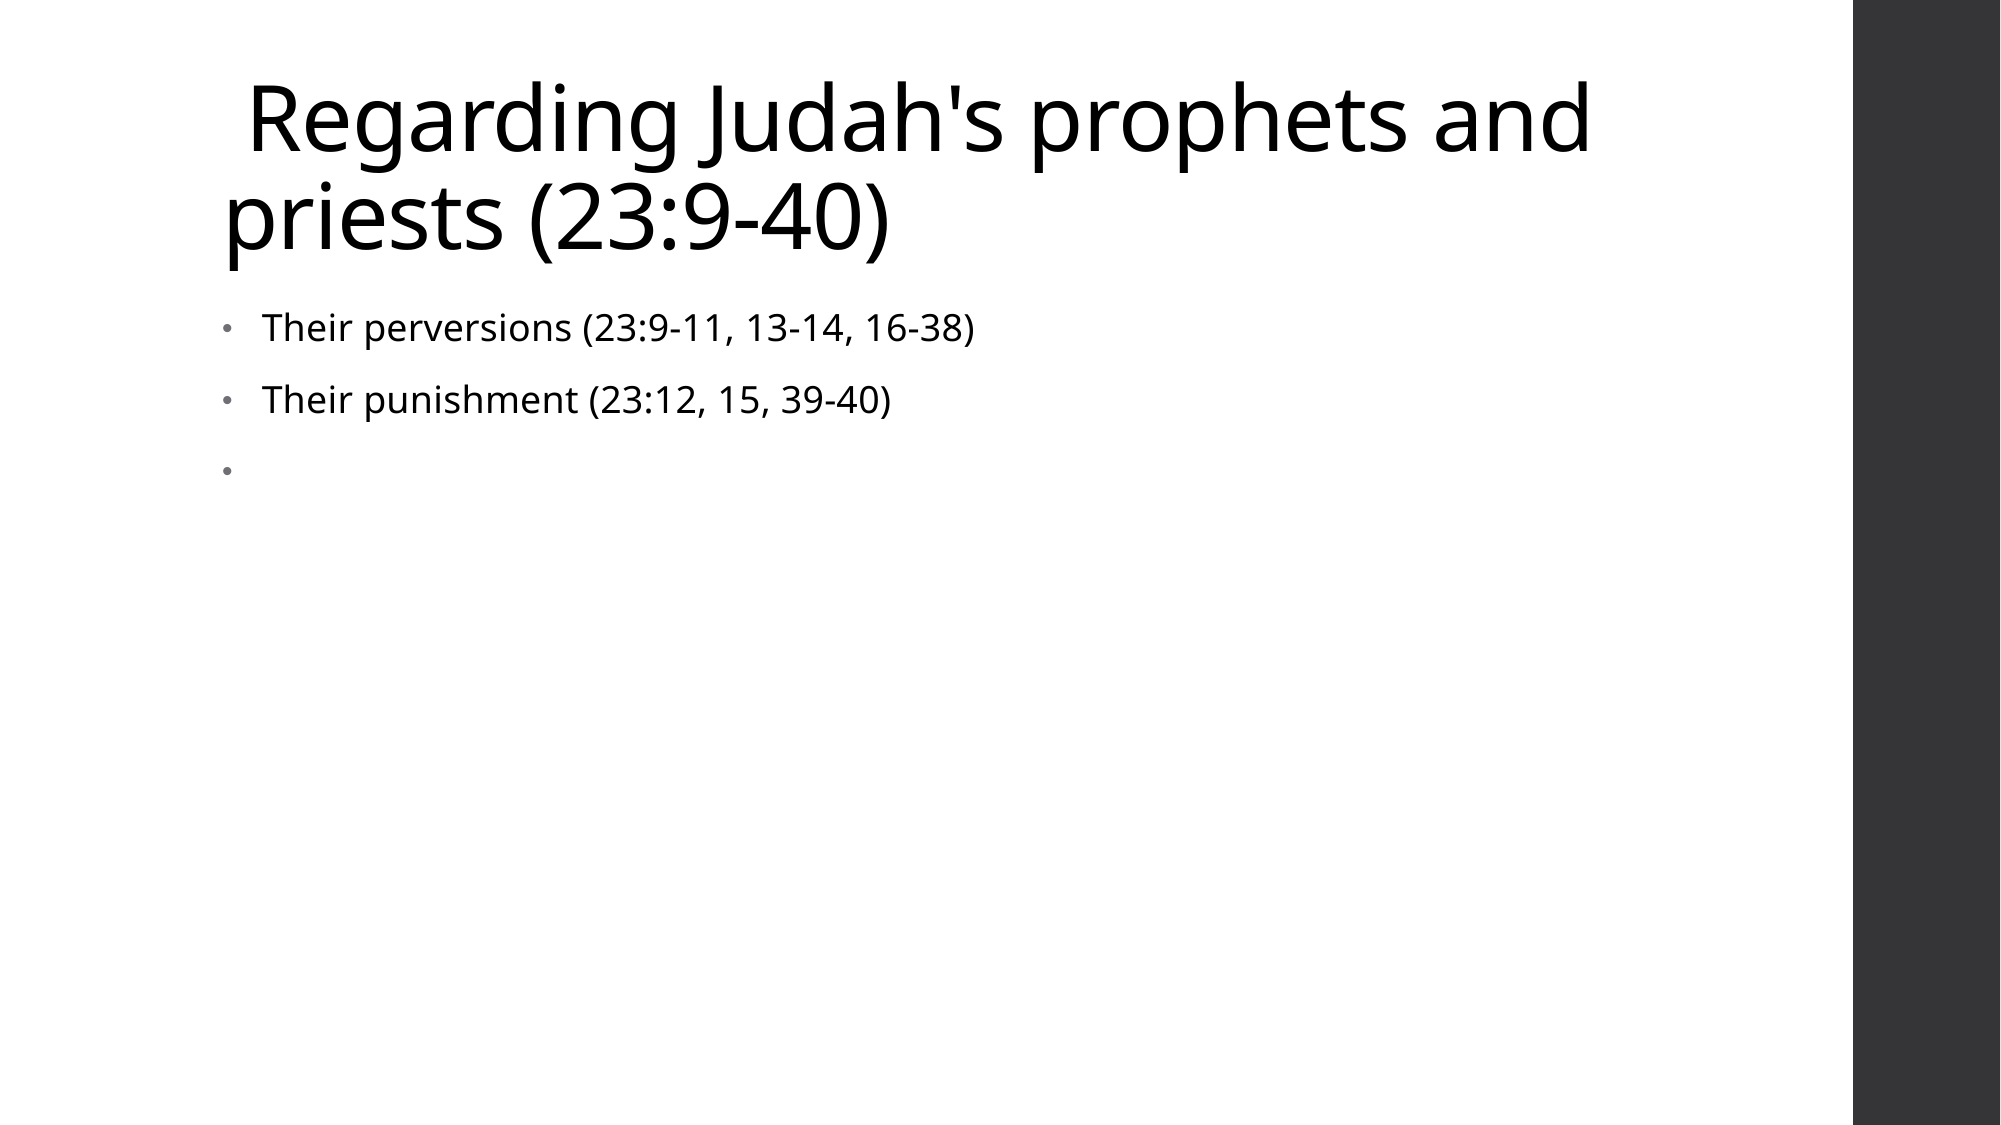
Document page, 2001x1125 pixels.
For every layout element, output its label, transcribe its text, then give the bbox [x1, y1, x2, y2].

list Their perversions (23:9-11, 13-14, 16-38) Their punishment (23:12, 15, 39-40) [206, 299, 1617, 1014]
title Regarding Judah's prophets and priests (23:9-40) [206, 60, 1797, 278]
